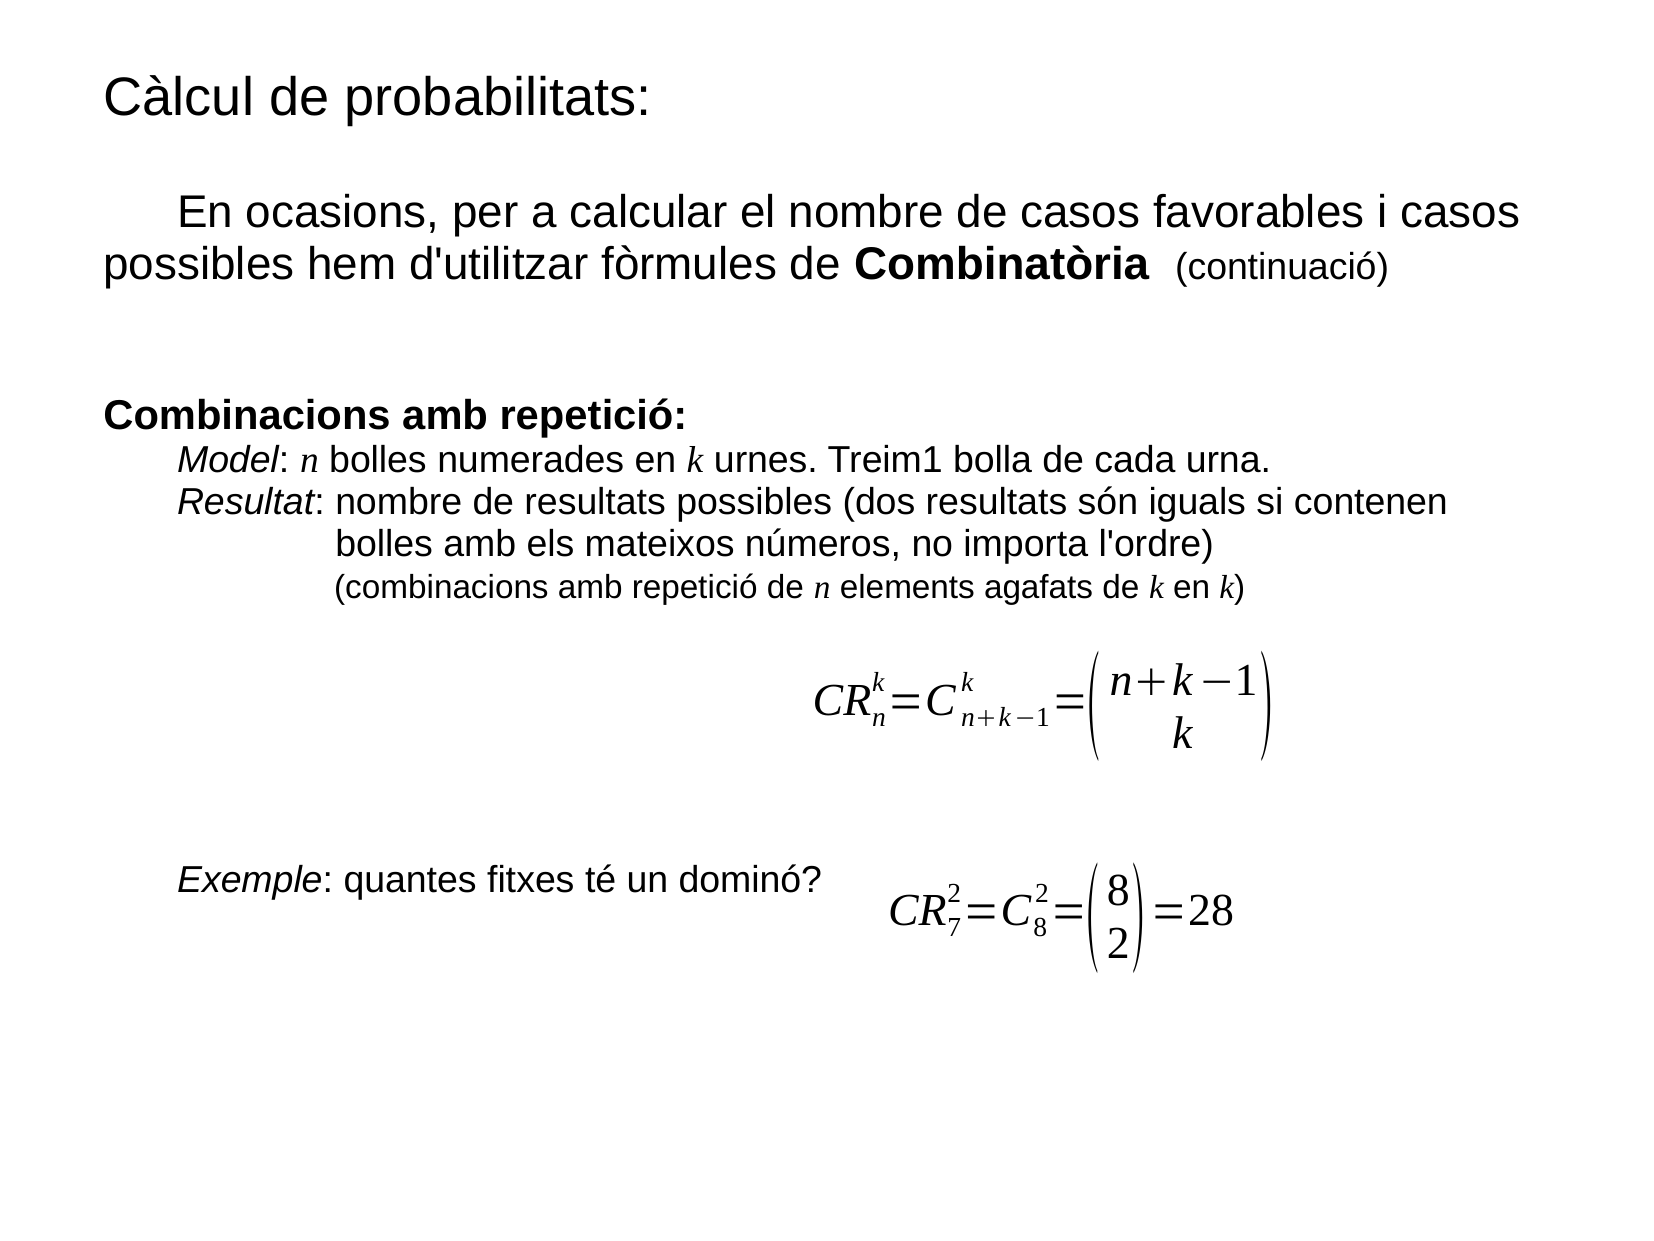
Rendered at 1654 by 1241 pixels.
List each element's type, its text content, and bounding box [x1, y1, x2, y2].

text_box Càlcul de probabilitats: En ocasions, per a calcular el nombre de casos favorables i casos possibles hem d'utilitzar fòrmules de Combinatòria (continuació) Combinacions amb repetició: Model: n bolles numerades en k urnes. Treim1 bolla de cada urna. Resultat: nombre de resultats possibles (dos resultats són iguals si contenen bolles amb els mateixos números, no importa l'ordre) (combinacions amb repetició de n elements agafats de k en k) Exemple: quantes fitxes té un dominó? [88, 59, 1625, 1069]
chart [806, 649, 1285, 764]
chart [881, 859, 1241, 975]
